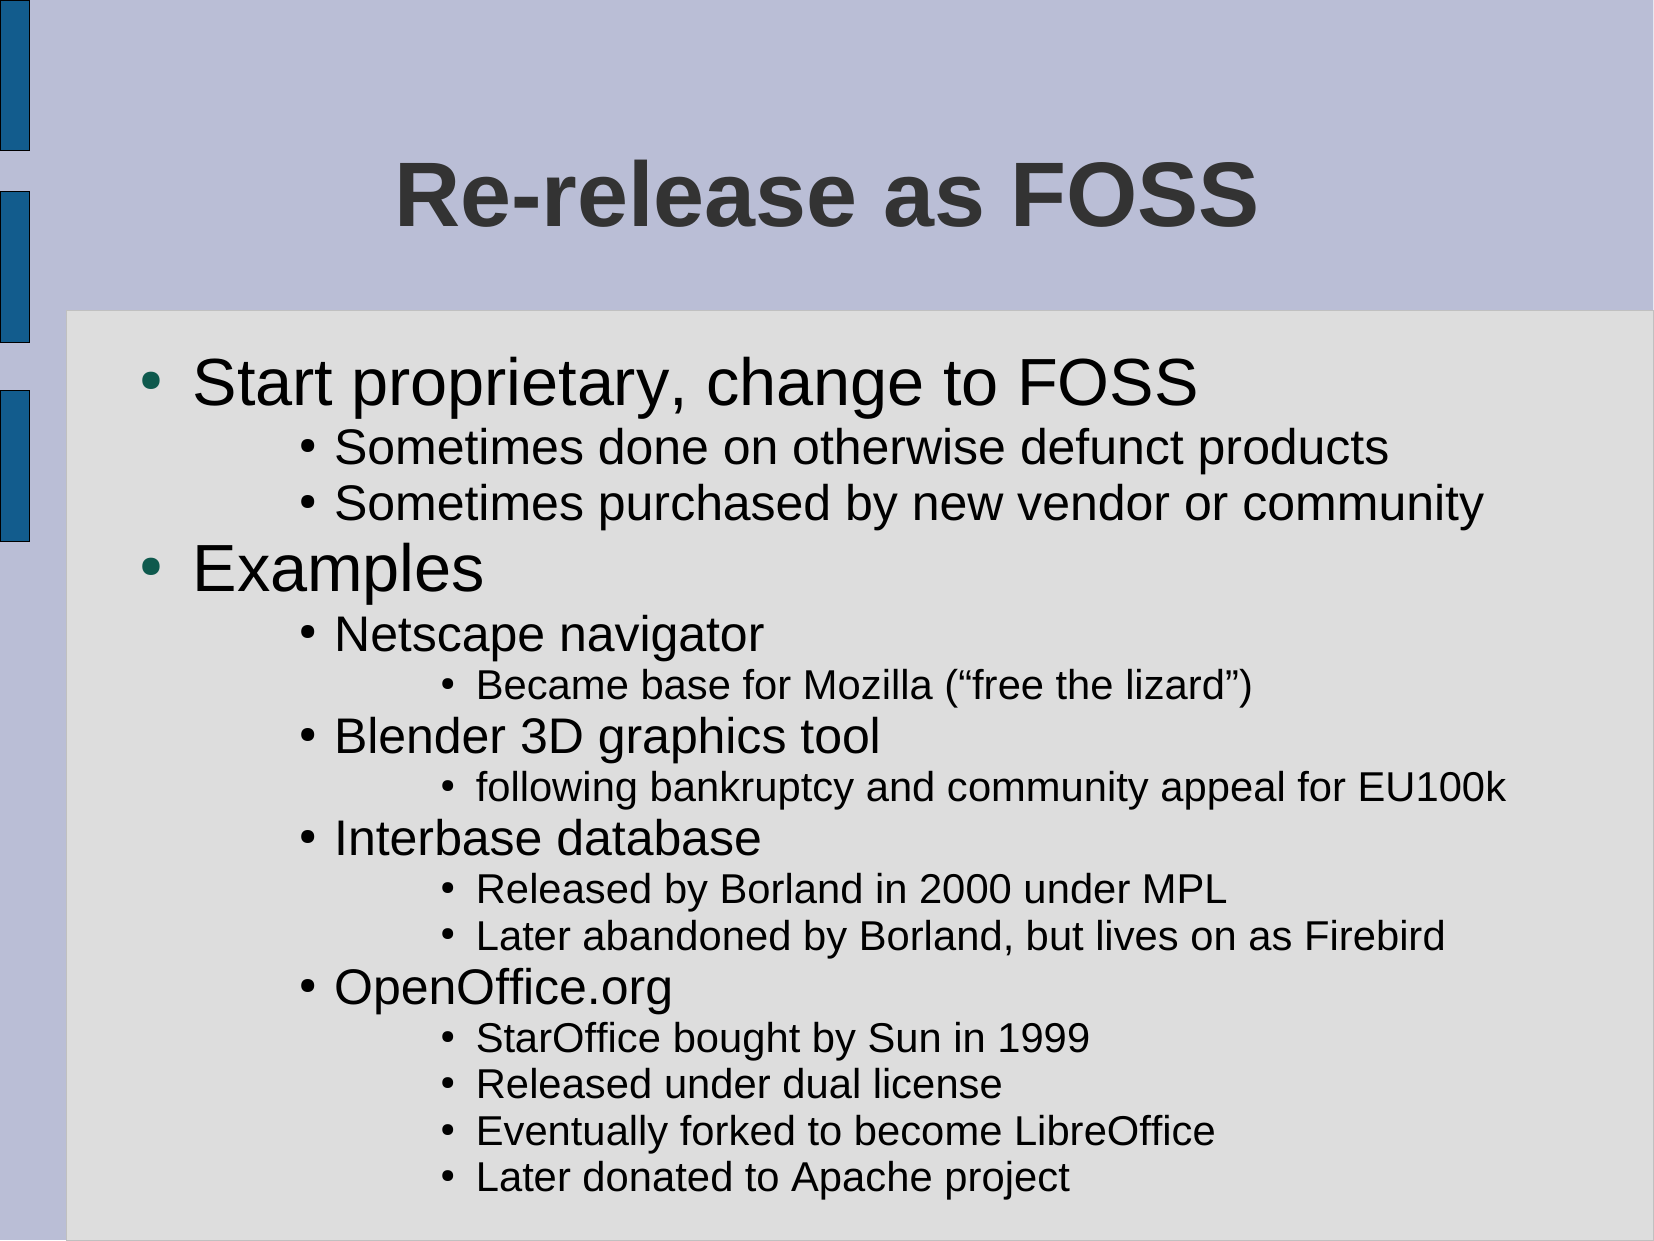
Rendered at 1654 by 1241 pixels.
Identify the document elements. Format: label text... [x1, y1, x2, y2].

title Re-release as FOSS [121, 98, 1534, 291]
list Start proprietary, change to FOSS Sometimes done on otherwise defunct products Sometimes purchased by new vendor or community Examples Netscape navigator Became base for Mozilla (“free the lizard”) Blender 3D graphics tool following bankruptcy and community appeal for EU100k Interbase database Released by Borland in 2000 under MPL Later abandoned by Borland, but lives on as Firebird OpenOffice.org StarOffice bought by Sun in 1999 Released under dual license Eventually forked to become LibreOffice Later donated to Apache project [121, 344, 1534, 1201]
